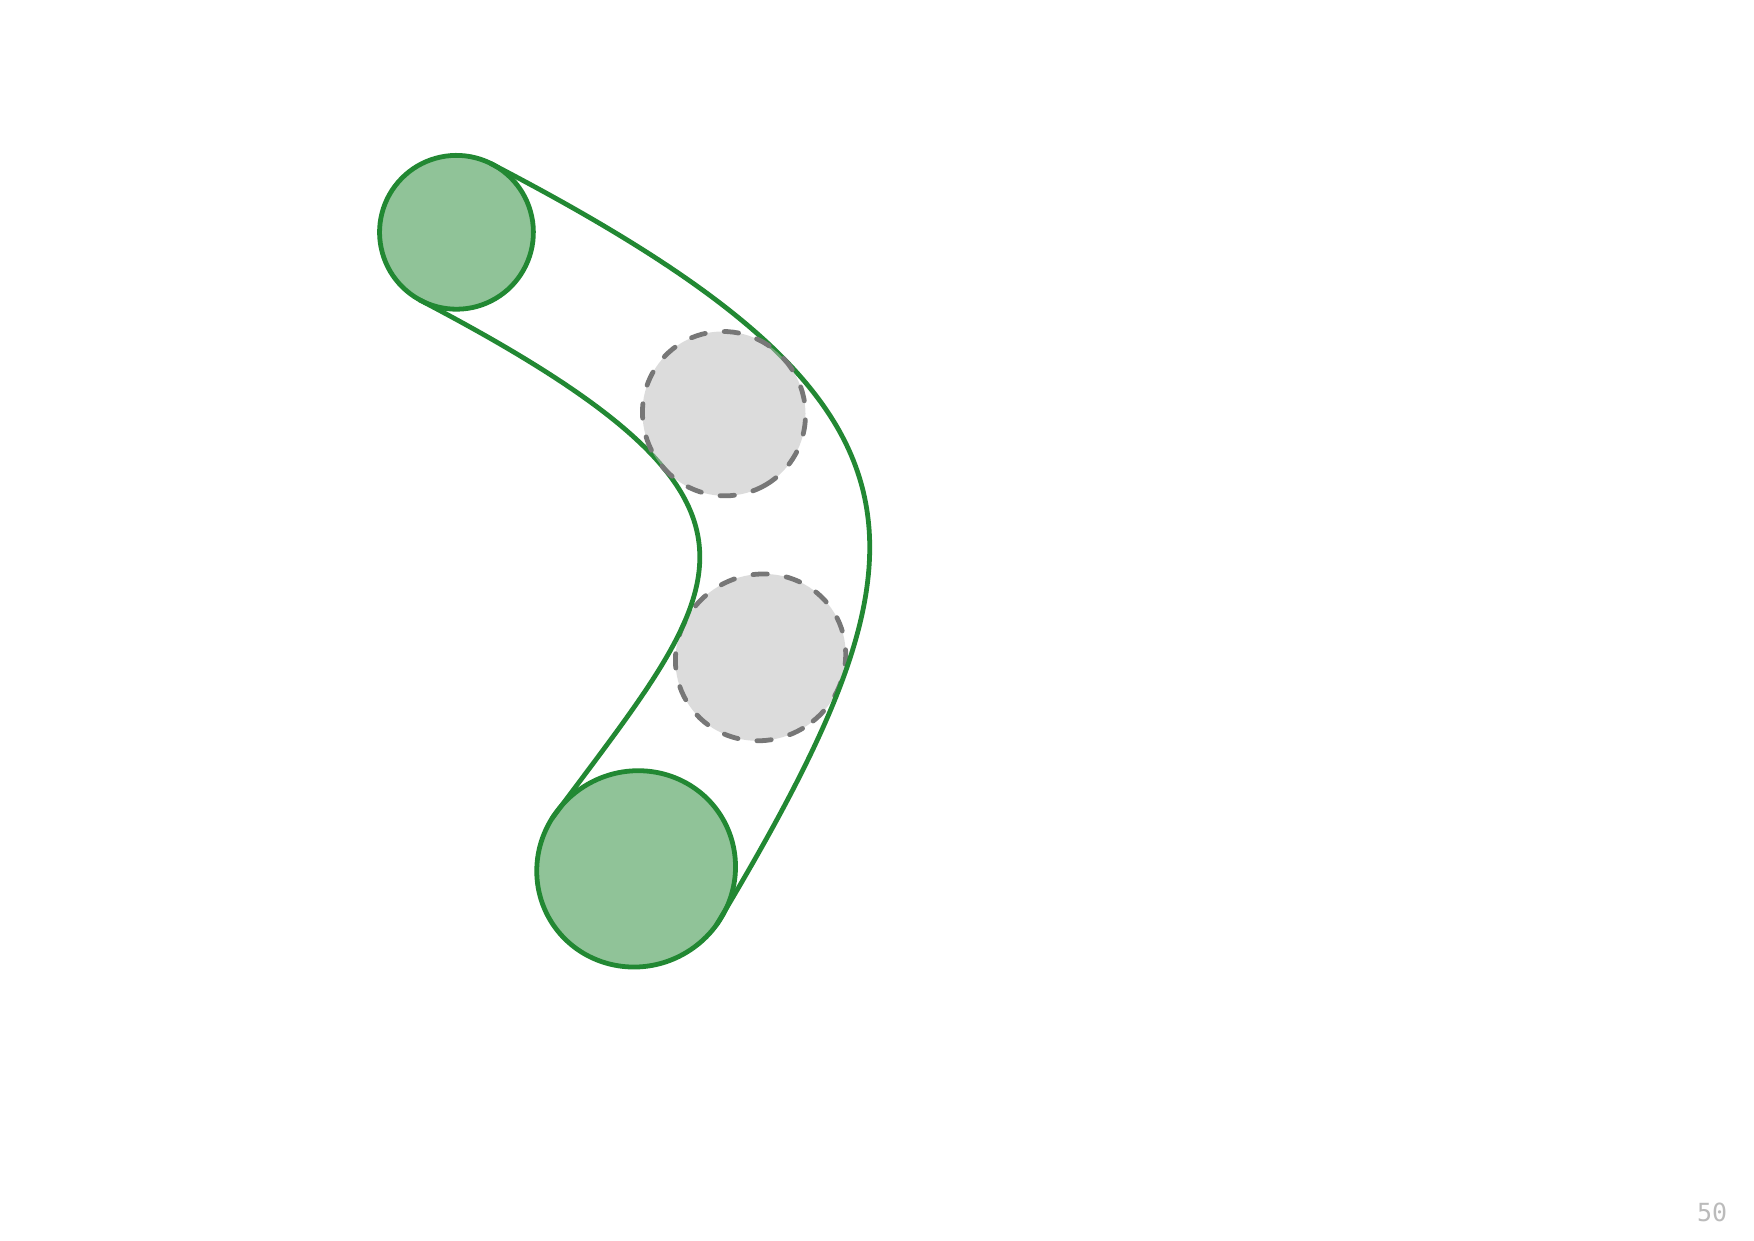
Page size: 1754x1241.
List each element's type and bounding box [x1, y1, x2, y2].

text_box [675, 573, 846, 741]
text_box [536, 770, 736, 968]
text_box [642, 331, 806, 496]
text_box [379, 155, 534, 310]
